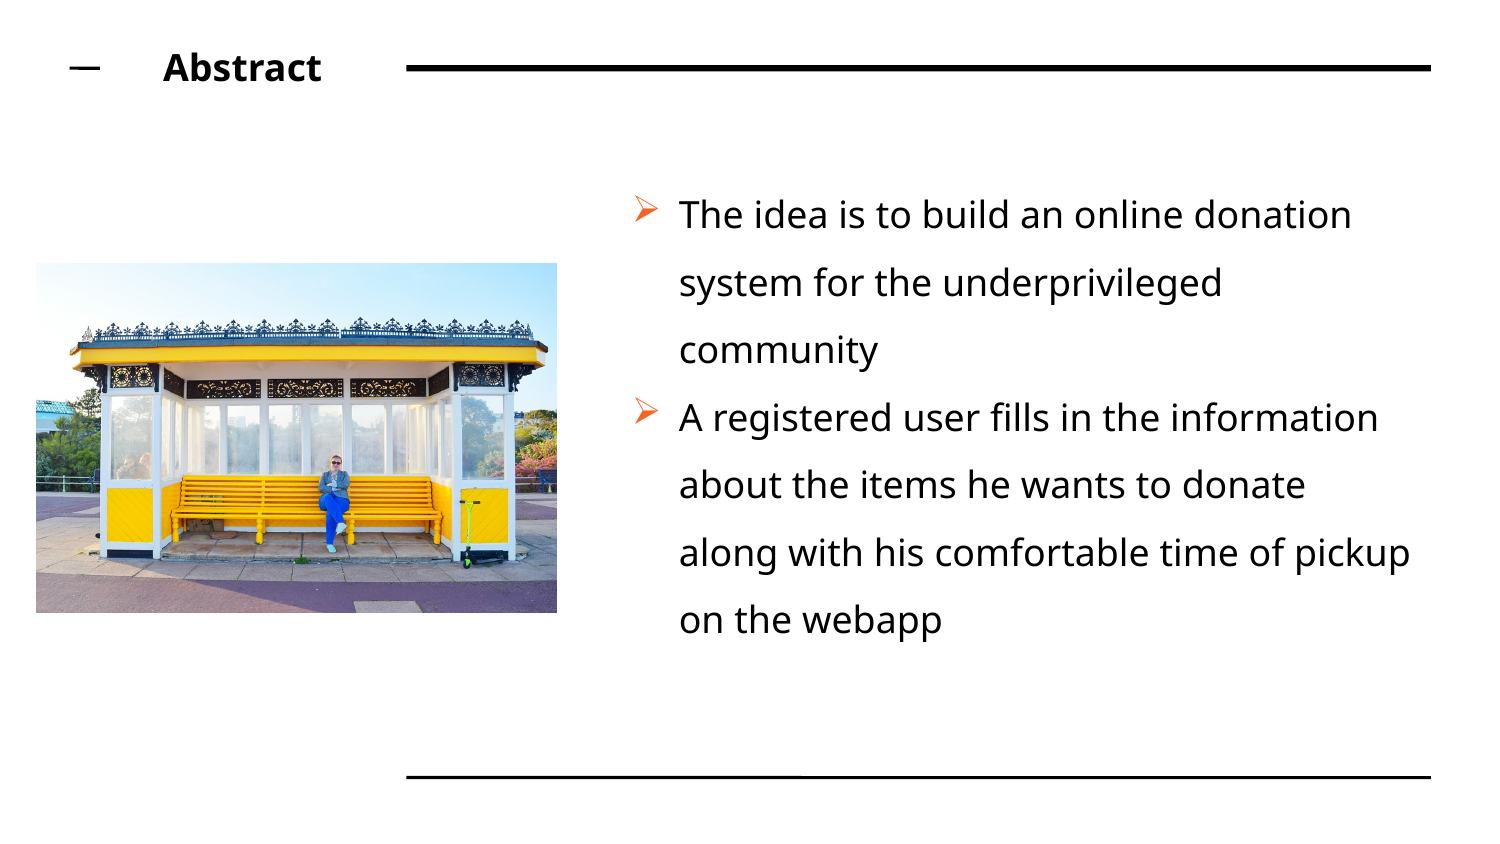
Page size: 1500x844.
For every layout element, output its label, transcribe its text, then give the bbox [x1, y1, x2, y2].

text_box The idea is to build an online donation system for the underprivileged community A registered user fills in the information about the items he wants to donate along with his comfortable time of pickup on the webapp [616, 153, 1428, 743]
text_box Abstract [148, 36, 355, 97]
picture [36, 263, 557, 613]
